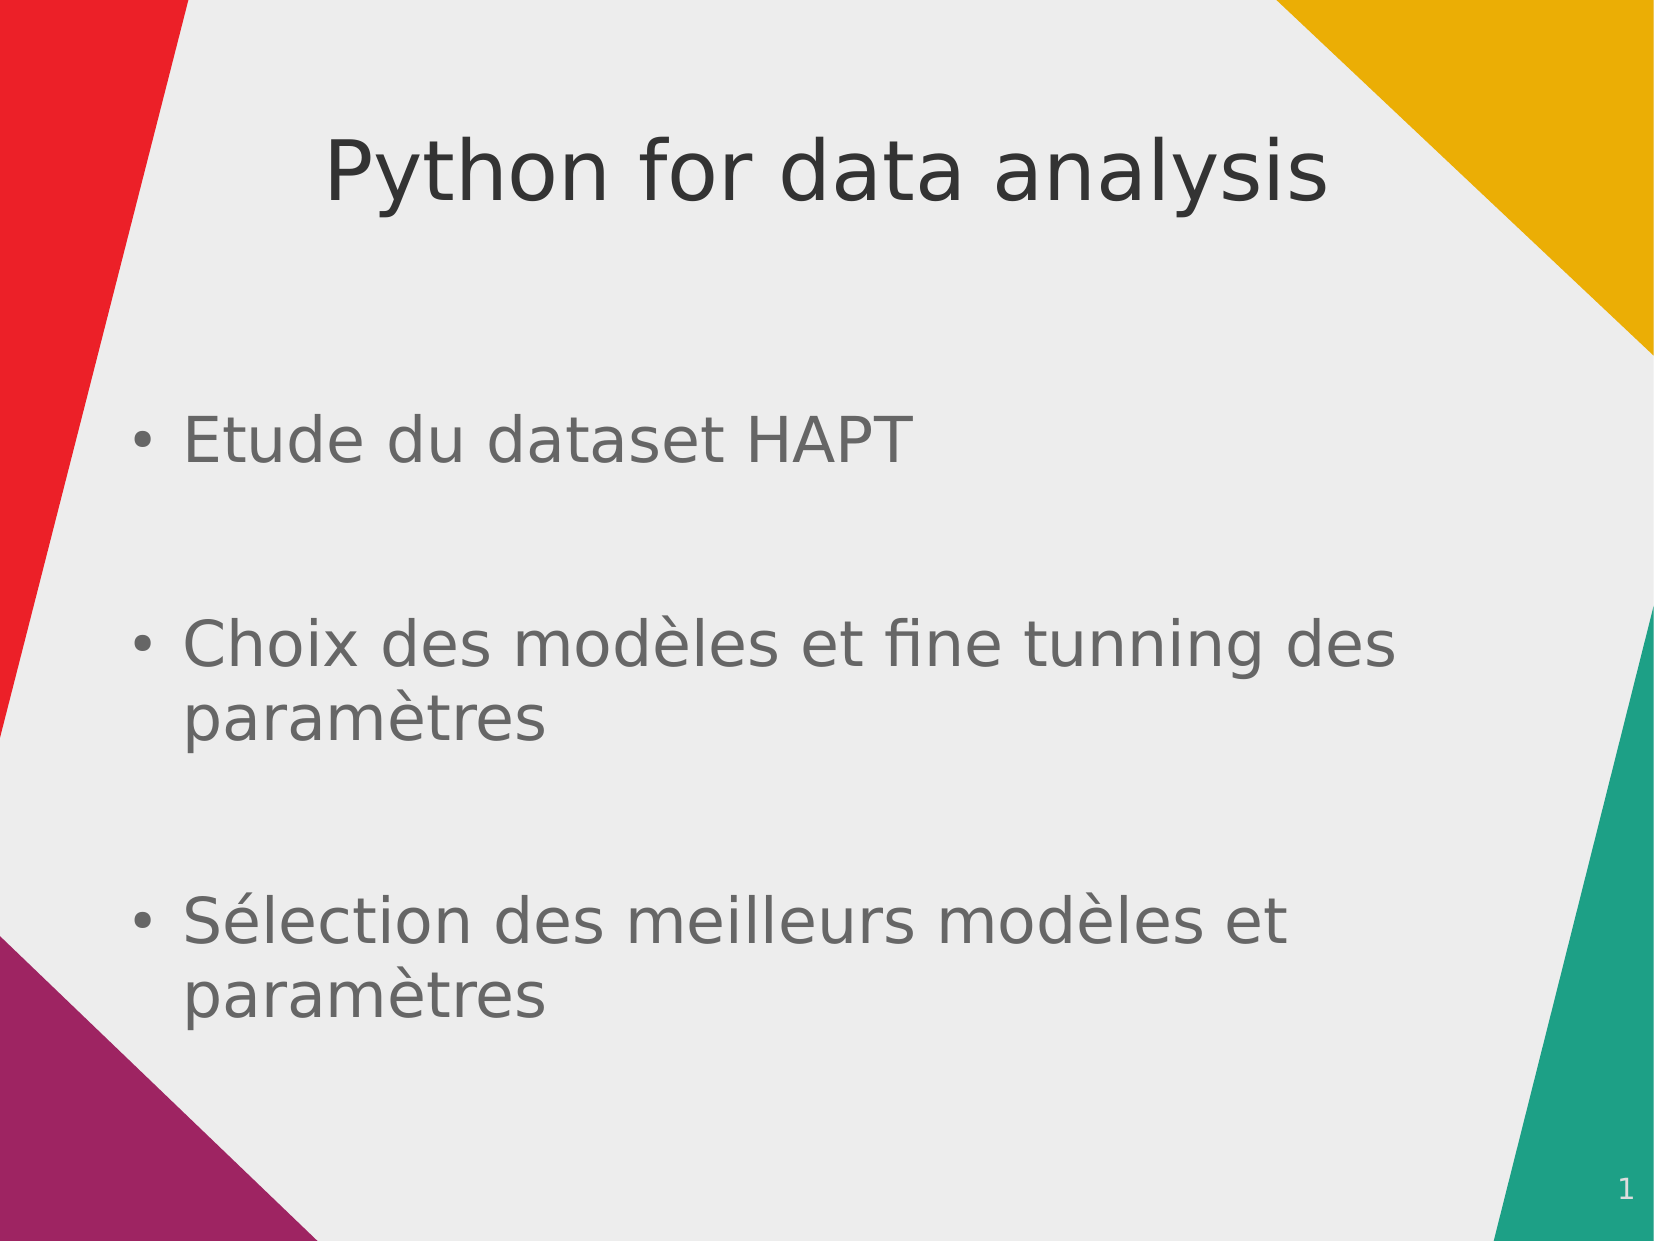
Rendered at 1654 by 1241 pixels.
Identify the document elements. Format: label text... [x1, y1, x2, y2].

list Etude du dataset HAPT Choix des modèles et fine tunning des paramètres Sélection des meilleurs modèles et paramètres [114, 302, 1539, 1033]
title Python for data analysis [114, 73, 1539, 271]
